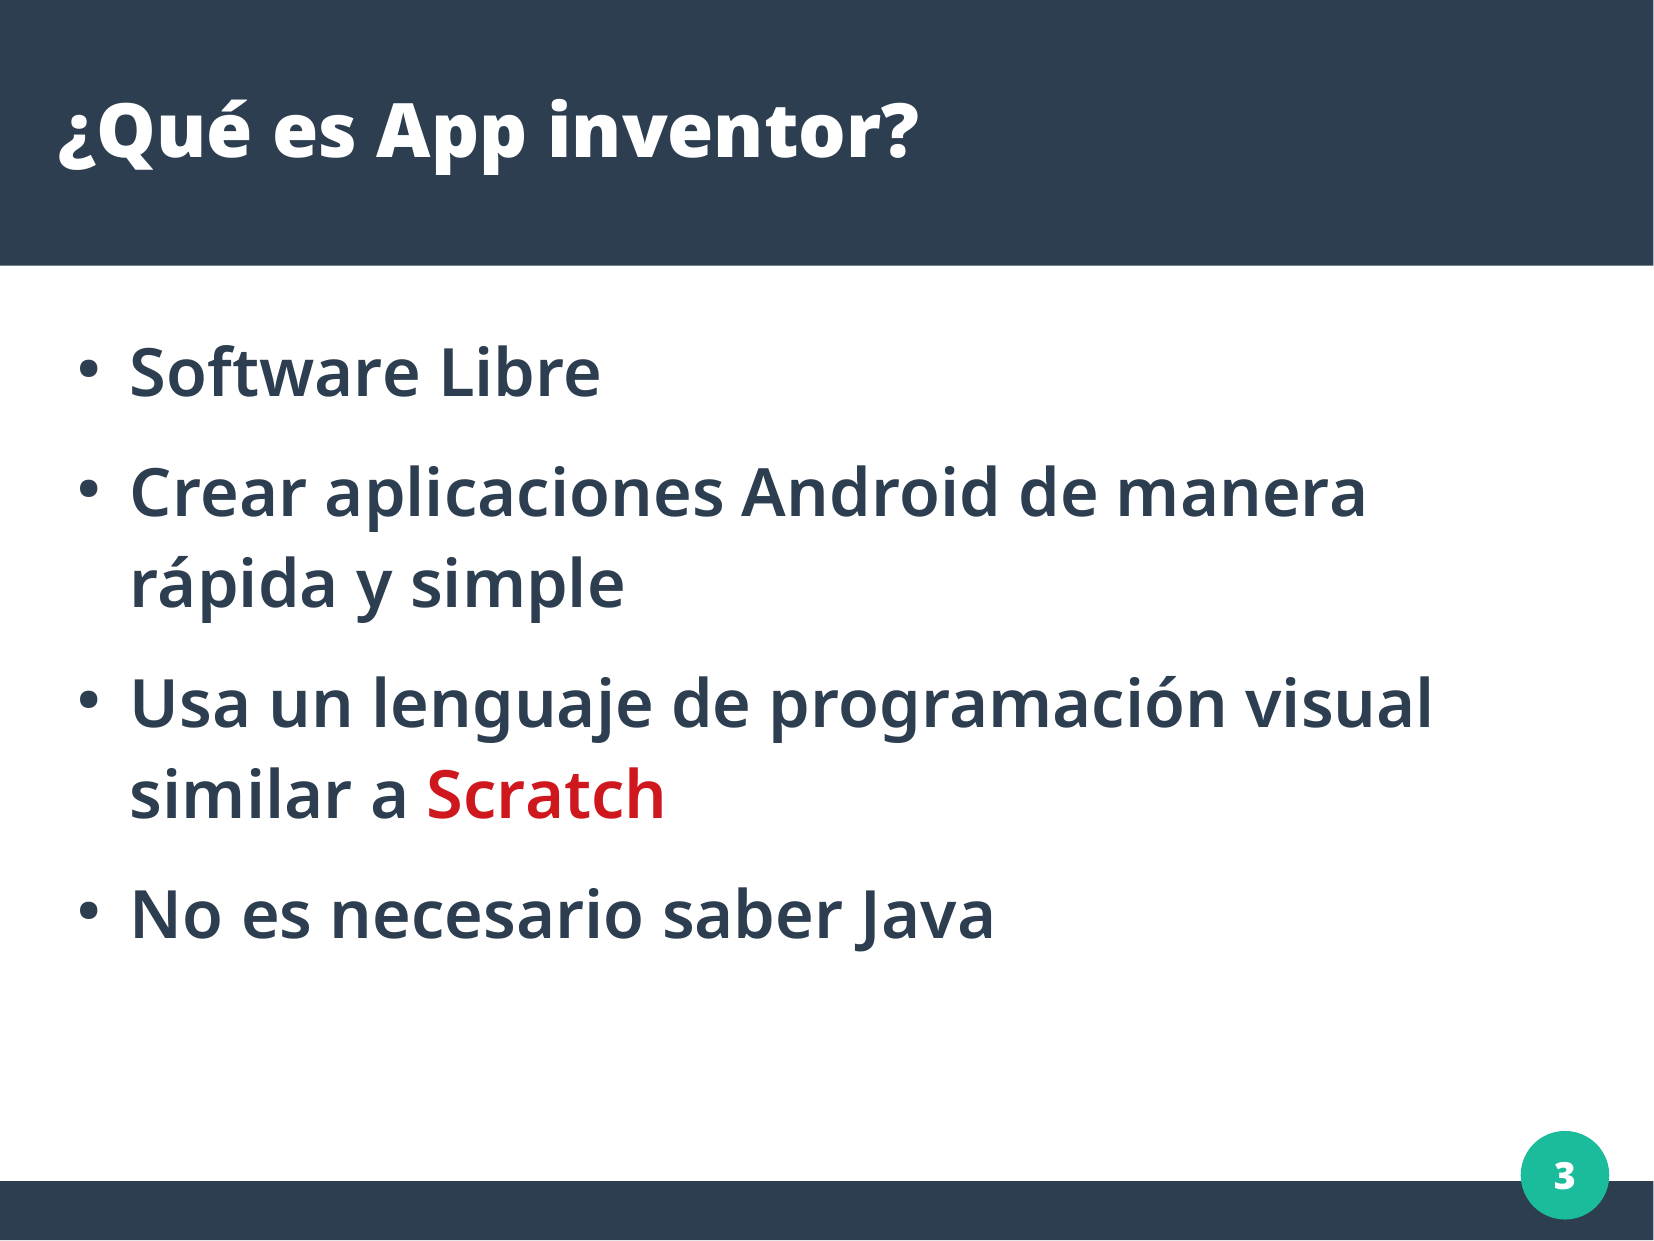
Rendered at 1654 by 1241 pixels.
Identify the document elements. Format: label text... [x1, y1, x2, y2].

list Software Libre Crear aplicaciones Android de manera rápida y simple Usa un lenguaje de programación visual similar a Scratch No es necesario saber Java [59, 324, 1595, 1152]
title ¿Qué es App inventor? [59, 49, 1595, 207]
